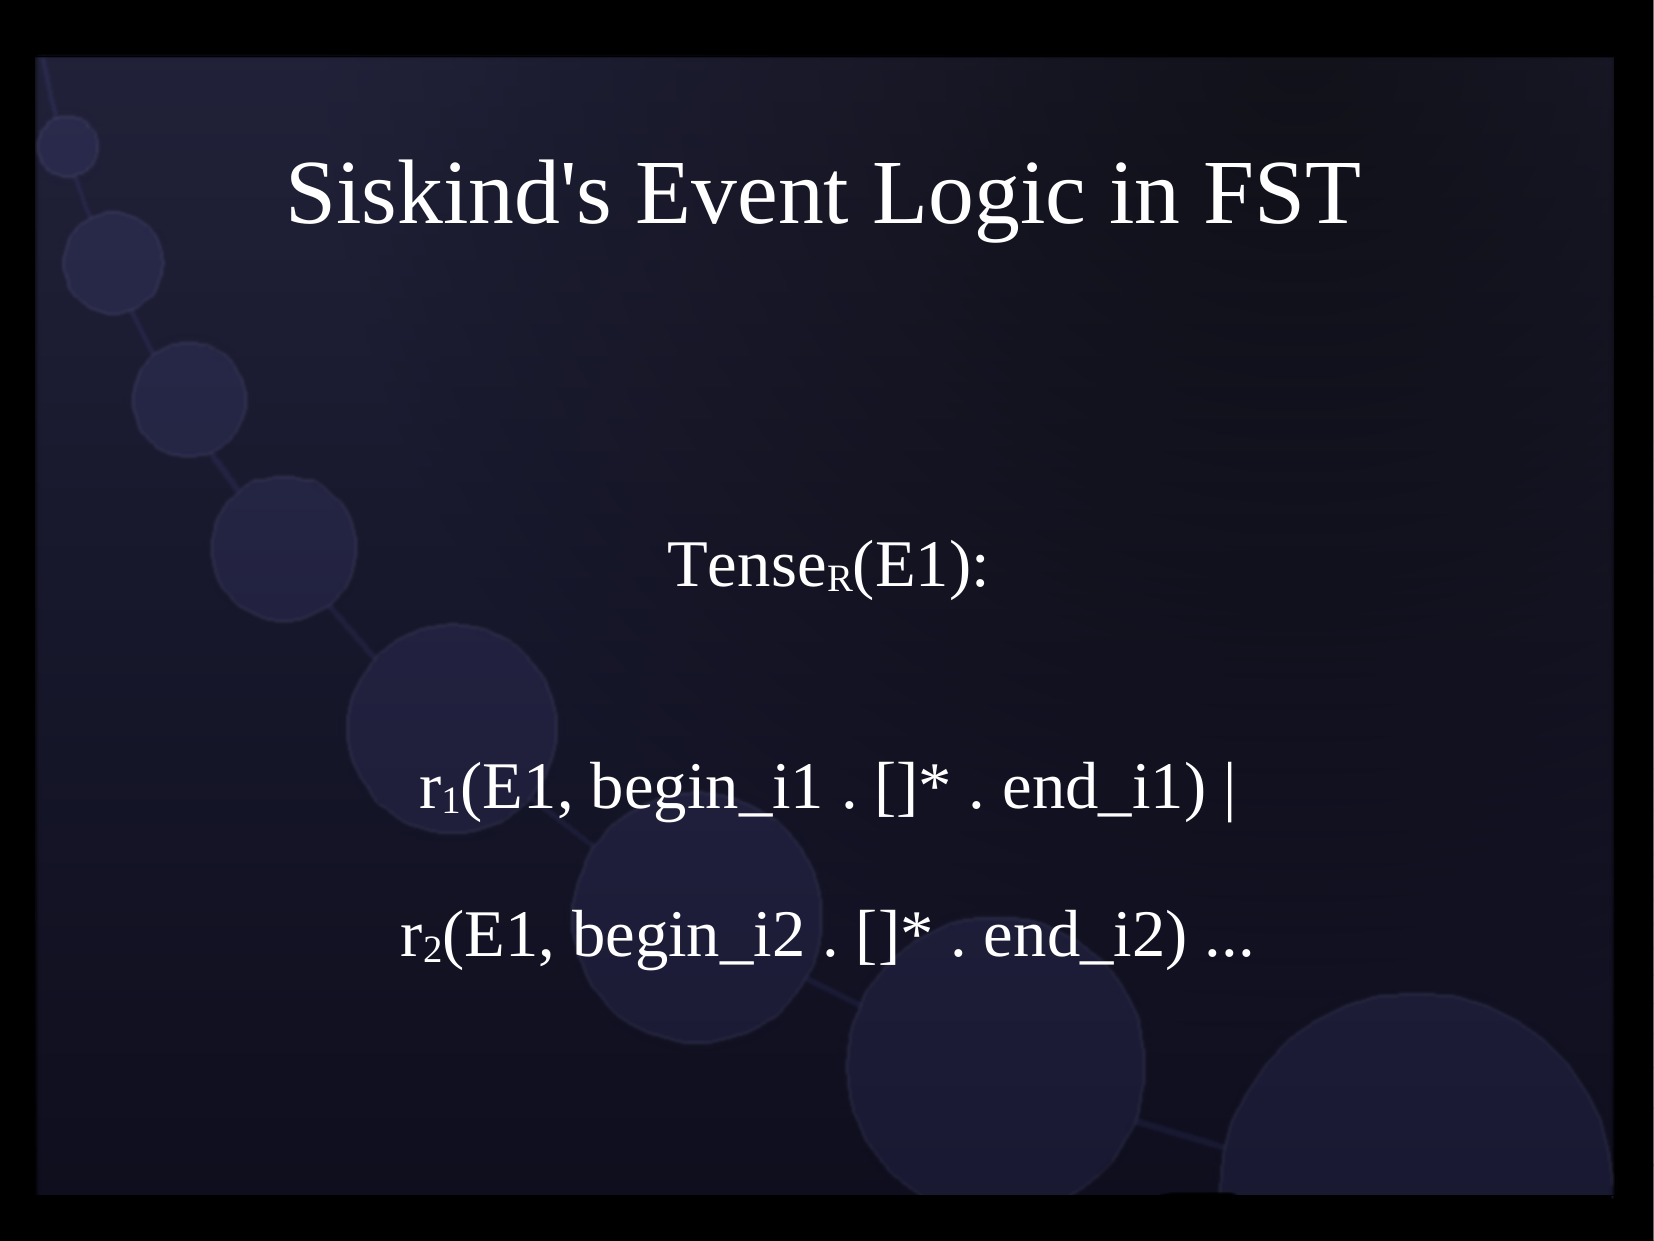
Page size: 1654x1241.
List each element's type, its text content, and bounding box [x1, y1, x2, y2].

picture [0, 0, 1654, 1241]
subtitle TenseR(E1): r1(E1, begin_i1 . []* . end_i1) | r2(E1, begin_i2 . []* . end_i2) ... [104, 314, 1517, 1096]
title Siskind's Event Logic in FST [118, 88, 1531, 296]
